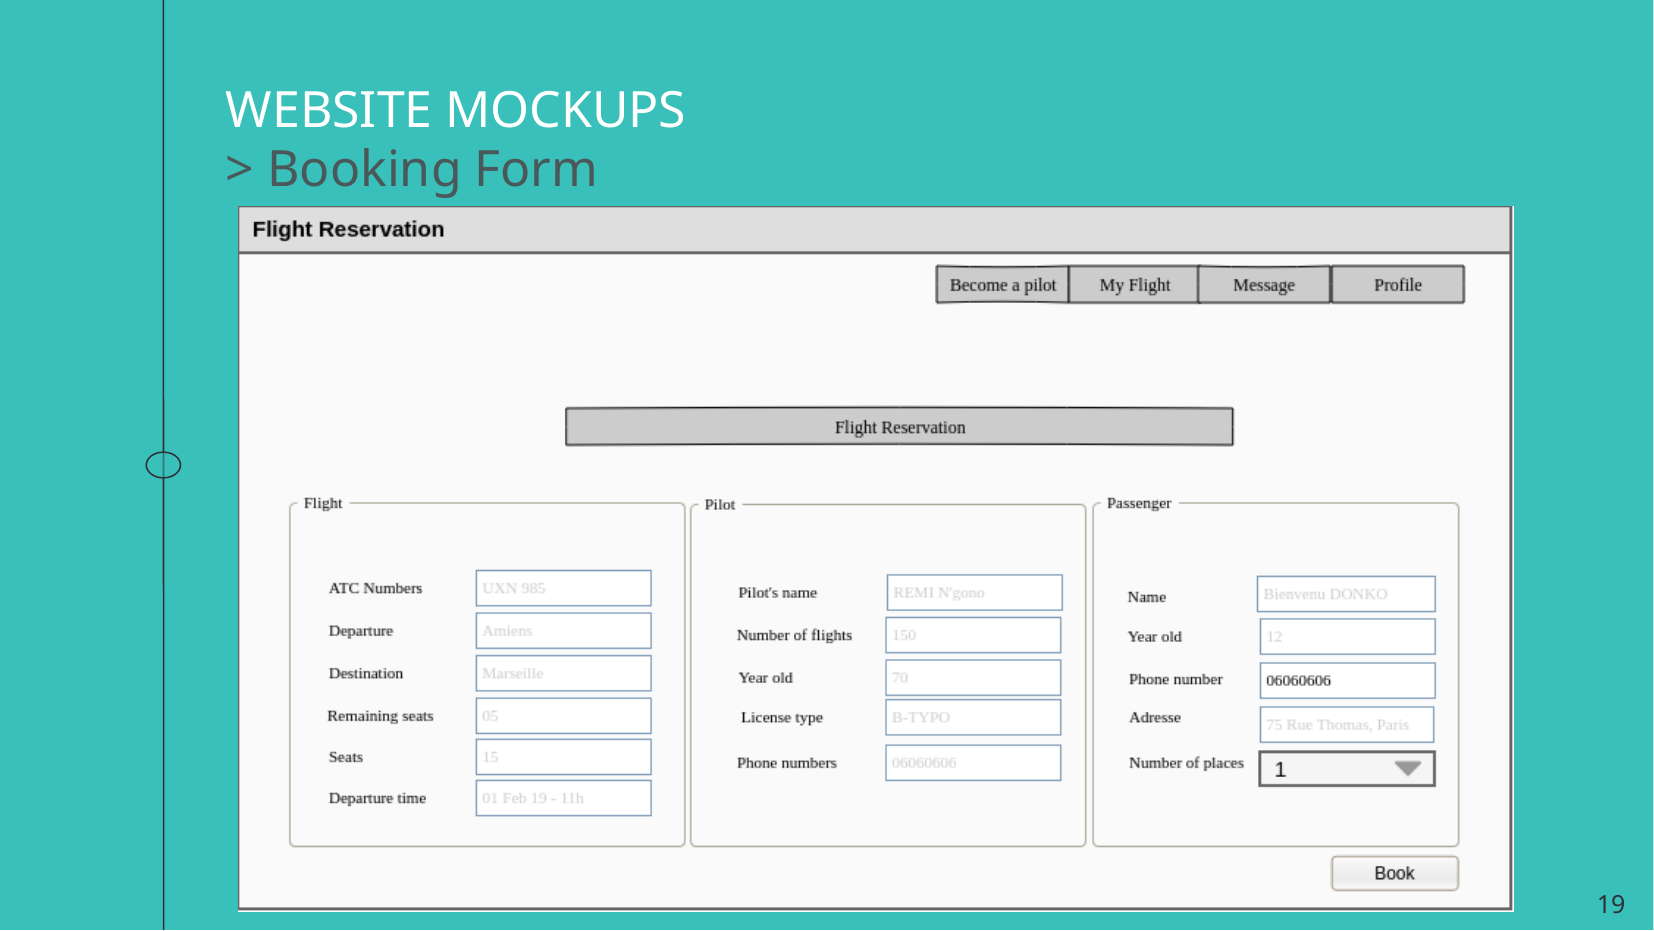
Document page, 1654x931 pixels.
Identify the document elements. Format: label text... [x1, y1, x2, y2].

picture [238, 206, 1514, 912]
title > Booking Form [210, 153, 1451, 212]
title WEBSITE MOCKUPS [210, 90, 1451, 153]
slide_number <numéro> [1541, 873, 1641, 931]
